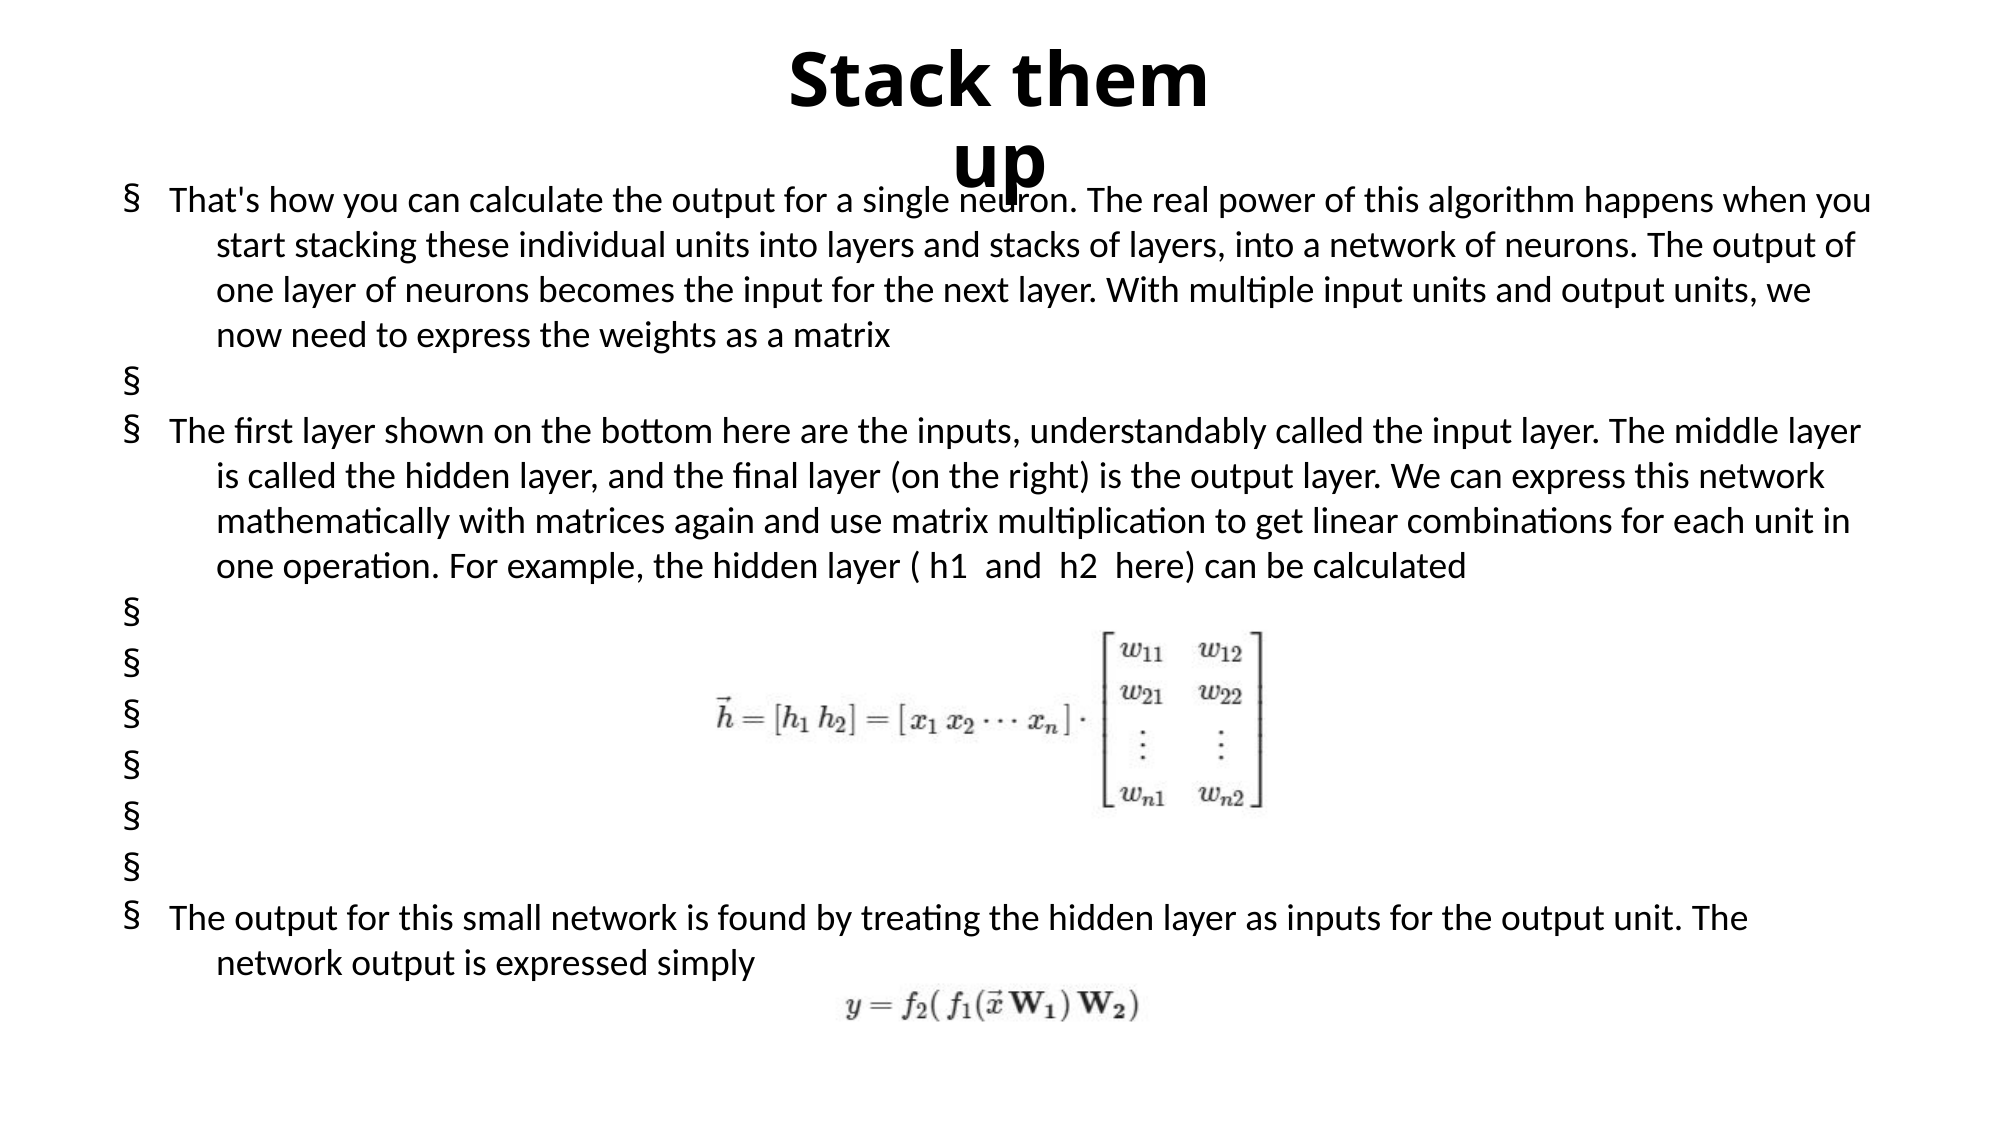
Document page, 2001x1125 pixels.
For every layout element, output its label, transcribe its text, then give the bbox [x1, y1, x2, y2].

picture [786, 971, 1214, 1036]
picture [666, 618, 1308, 825]
text_box That's how you can calculate the output for a single neuron. The real power of this algorithm happens when you start stacking these individual units into layers and stacks of layers, into a network of neurons. The output of one layer of neurons becomes the input for the next layer. With multiple input units and output units, we now need to express the weights as a matrix The first layer shown on the bottom here are the inputs, understandably called the input layer. The middle layer is called the hidden layer, and the final layer (on the right) is the output layer. We can express this network mathematically with matrices again and use matrix multiplication to get linear combinations for each unit in one operation. For example, the hidden layer ( h1 and h2 here) can be calculated The output for this small network is found by treating the hidden layer as inputs for the output unit. The network output is expressed simply [107, 167, 1893, 956]
title Stack them up [766, 34, 1234, 138]
